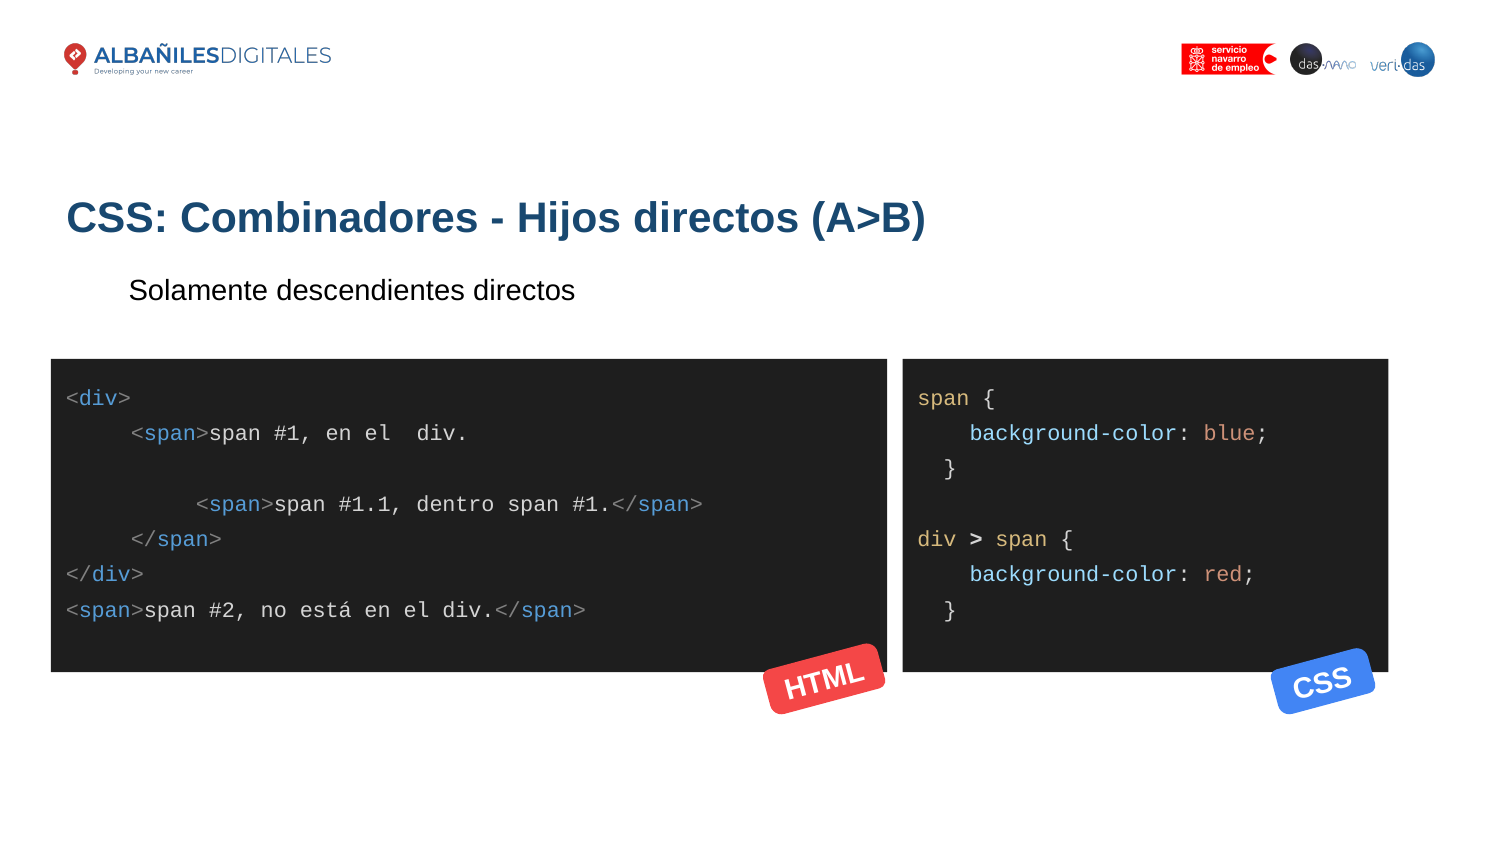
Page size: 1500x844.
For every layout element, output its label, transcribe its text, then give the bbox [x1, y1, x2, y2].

picture [1290, 43, 1356, 75]
text_box Solamente descendientes directos [113, 255, 976, 321]
picture [1370, 42, 1435, 77]
text_box <div> <span>span #1, en el div. <span>span #1.1, dentro span #1.</span> </span> </div> <span>span #2, no está en el div.</span> [50, 358, 888, 673]
picture [64, 43, 332, 75]
text_box CSS [1270, 648, 1376, 715]
text_box HTML [763, 643, 886, 715]
picture [1181, 43, 1277, 75]
text_box CSS: Combinadores - Hijos directos (A>B) [66, 179, 1045, 241]
text_box span { background-color: blue; } div > span { background-color: red; } [902, 358, 1389, 673]
